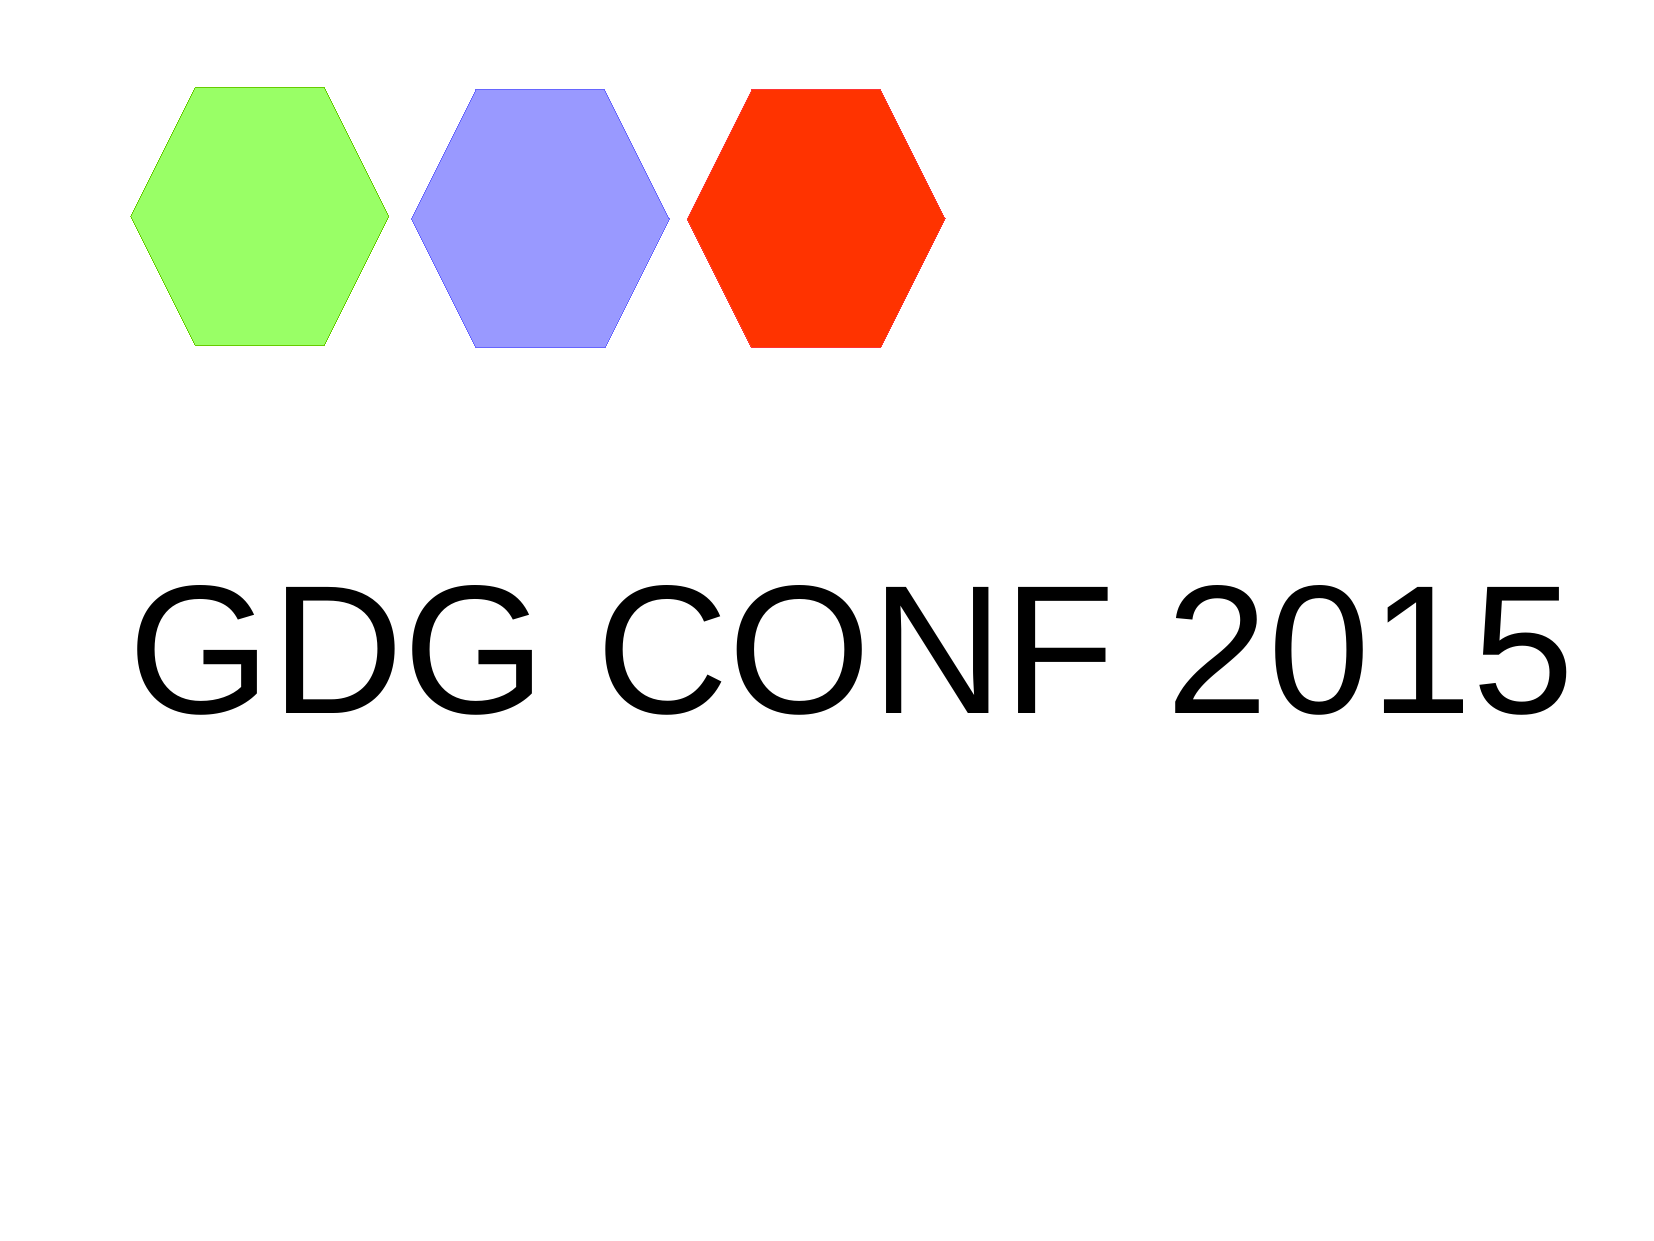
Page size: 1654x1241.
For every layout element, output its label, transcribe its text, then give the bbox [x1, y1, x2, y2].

text_box [687, 89, 946, 348]
text_box [130, 87, 389, 346]
text_box [411, 89, 670, 348]
text_box GDG CONF 2015 [114, 540, 1591, 760]
